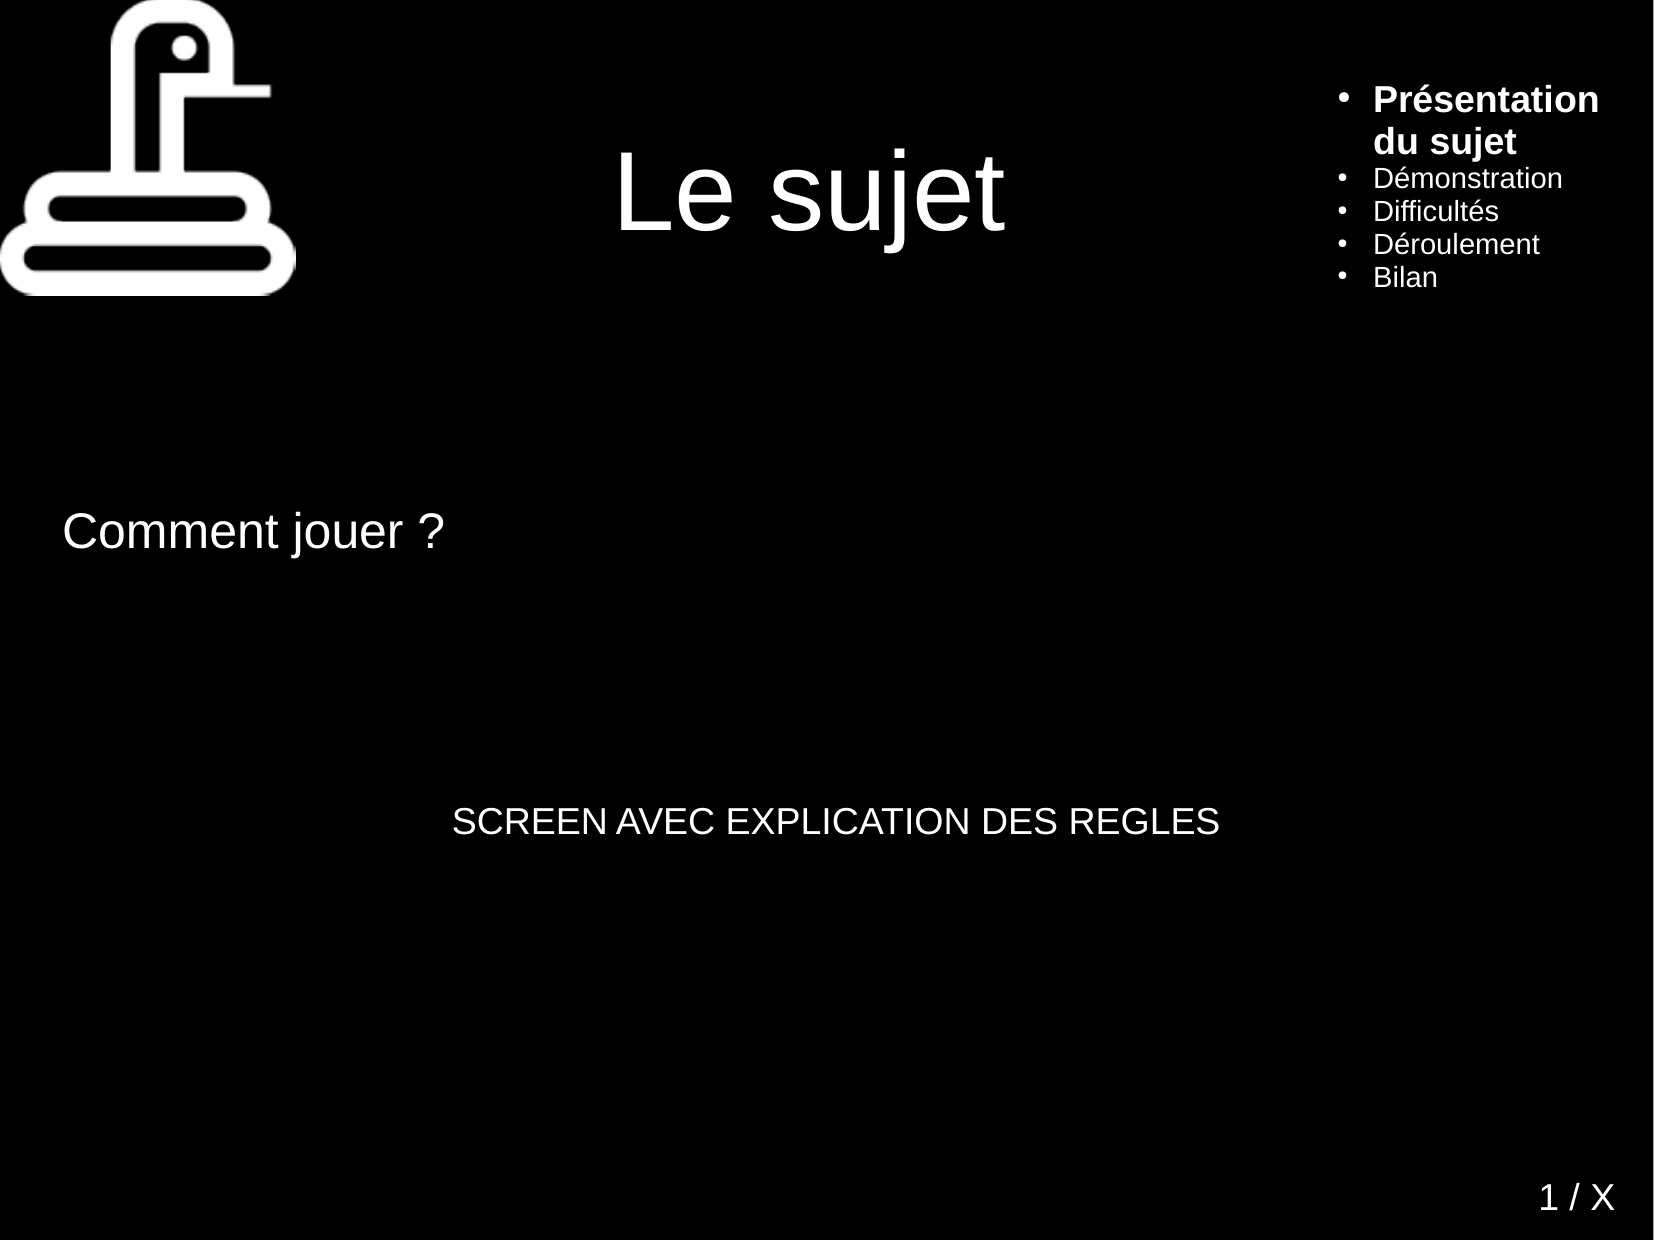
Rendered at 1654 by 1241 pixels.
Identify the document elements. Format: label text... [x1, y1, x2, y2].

text_box SCREEN AVEC EXPLICATION DES REGLES [437, 793, 1394, 851]
picture [0, 0, 296, 296]
text_box Présentation du sujet Démonstration Difficultés Déroulement Bilan [1322, 70, 1654, 301]
text_box 1 / X [1523, 1169, 1654, 1241]
text_box Comment jouer ? [47, 496, 508, 623]
title Le sujet [296, 88, 1322, 296]
